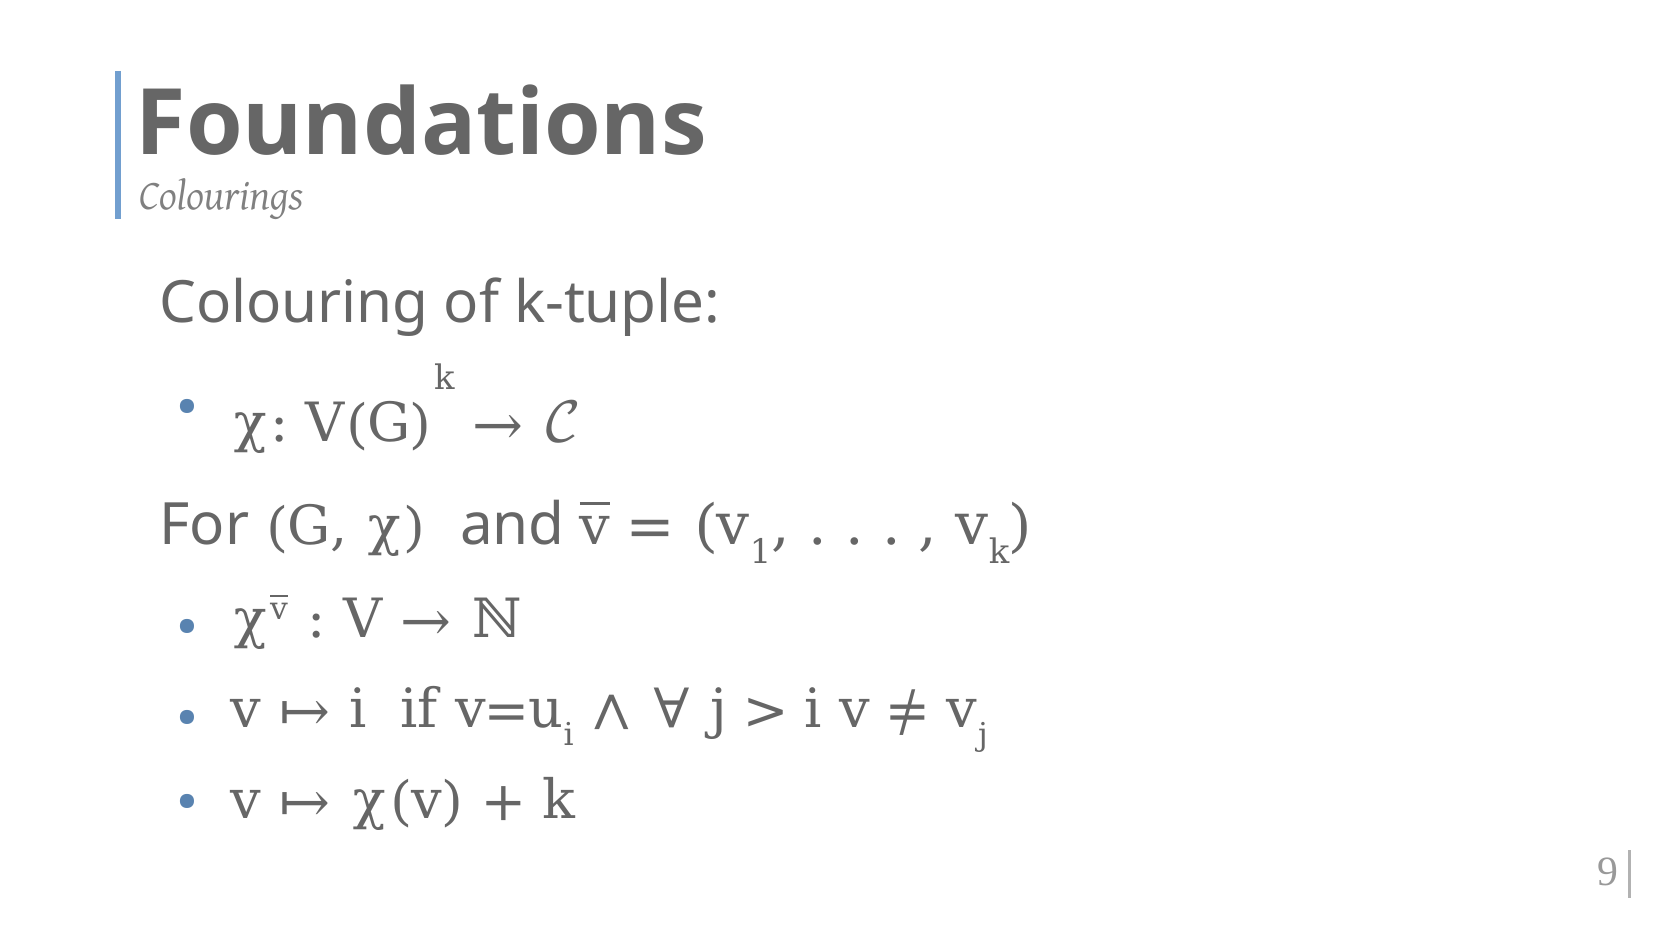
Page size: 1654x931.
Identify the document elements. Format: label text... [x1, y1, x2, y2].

title Foundations [135, 60, 1601, 178]
list Colouring of k-tuple: χ: V(G)k → 𝒞 For (G, χ) and v = (v1, . . . , vk) χv : V → ℕ v ↦ i if v=ui ∧ ∀ j > i v ≠ vj v ↦ χ(v) + k [88, 259, 1560, 865]
text_box Colourings [124, 165, 721, 229]
